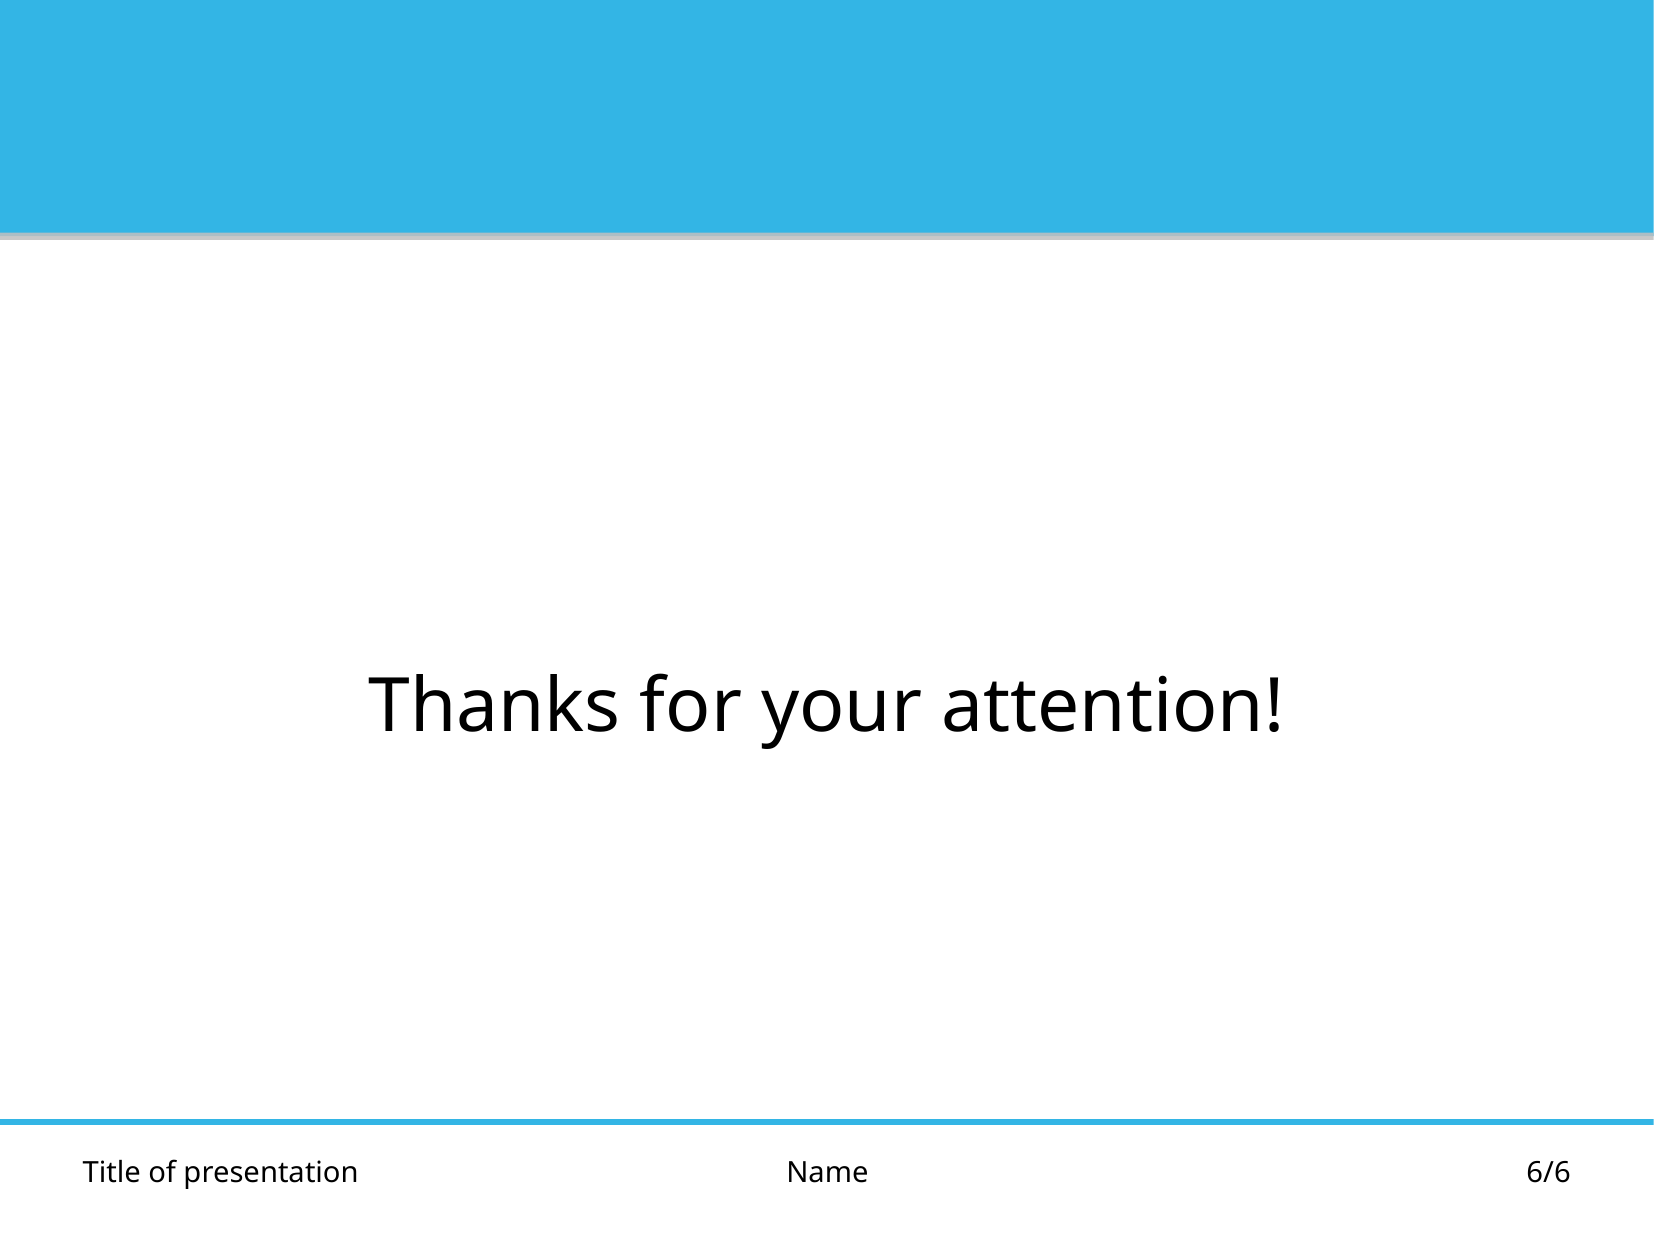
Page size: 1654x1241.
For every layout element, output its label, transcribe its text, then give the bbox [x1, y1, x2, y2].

list Thanks for your attention! [82, 290, 1571, 1109]
